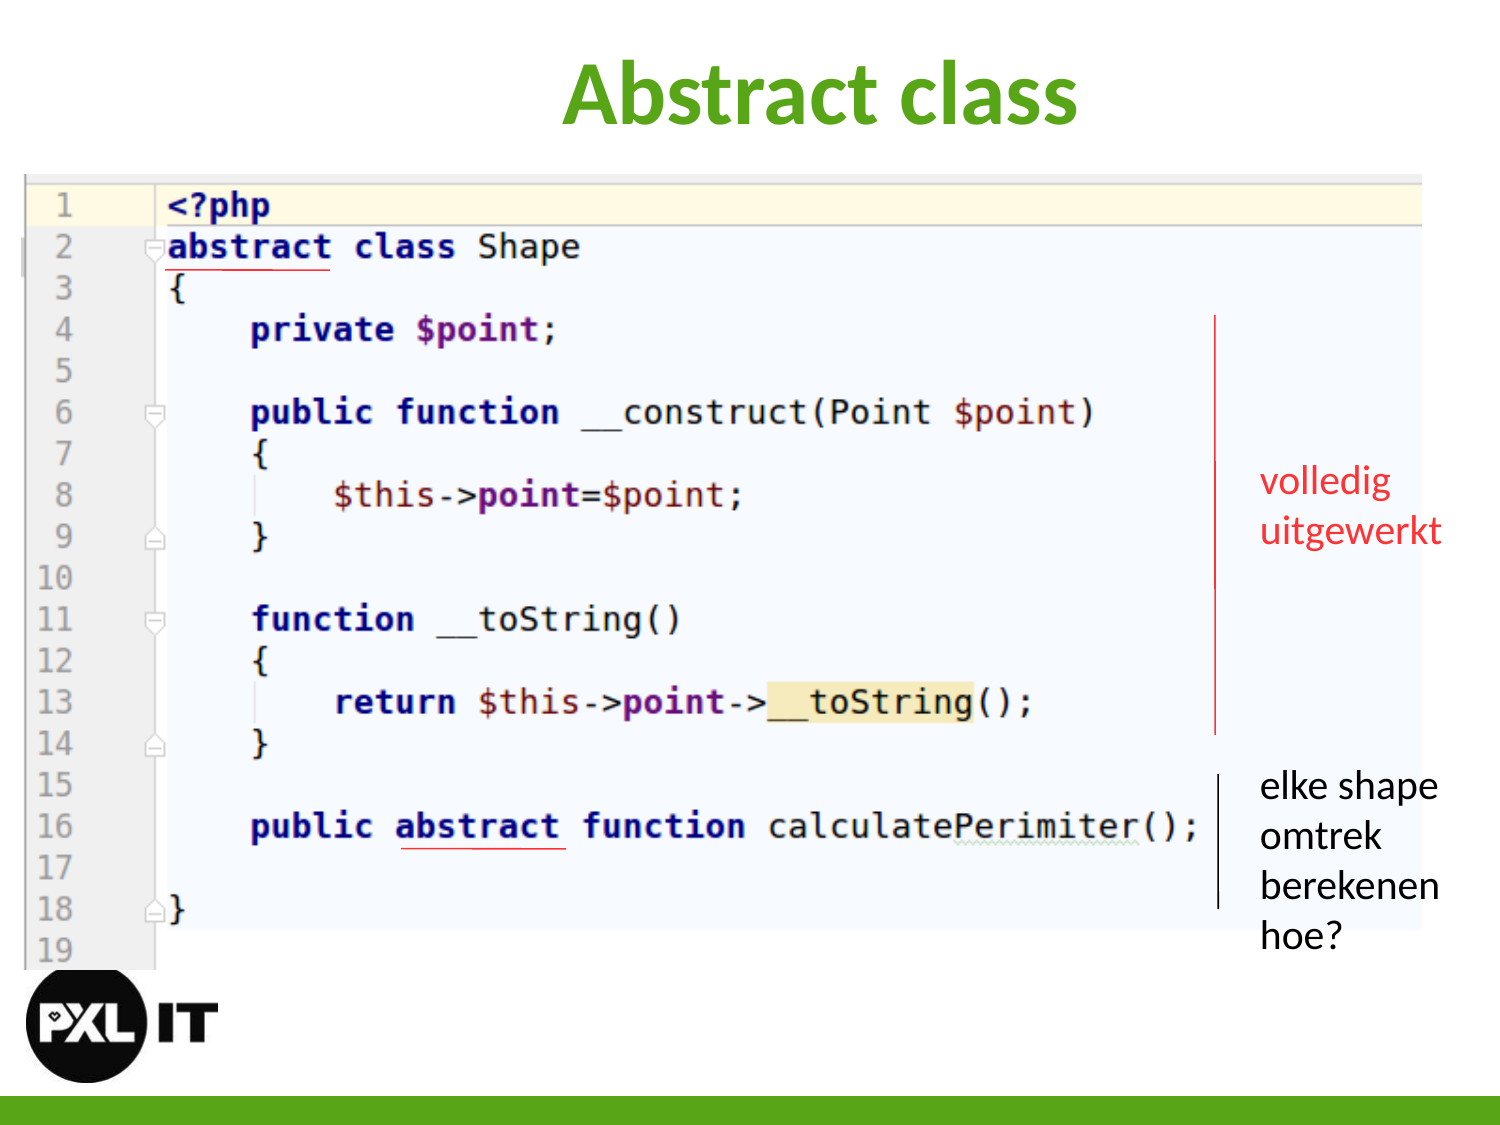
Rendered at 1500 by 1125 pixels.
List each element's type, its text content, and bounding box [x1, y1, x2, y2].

text_box Abstract class [201, 24, 1440, 151]
text_box elke shape omtrek berekenen hoe? [1244, 750, 1500, 1015]
picture [21, 174, 1422, 1083]
text_box volledig uitgewerkt [1244, 445, 1500, 561]
